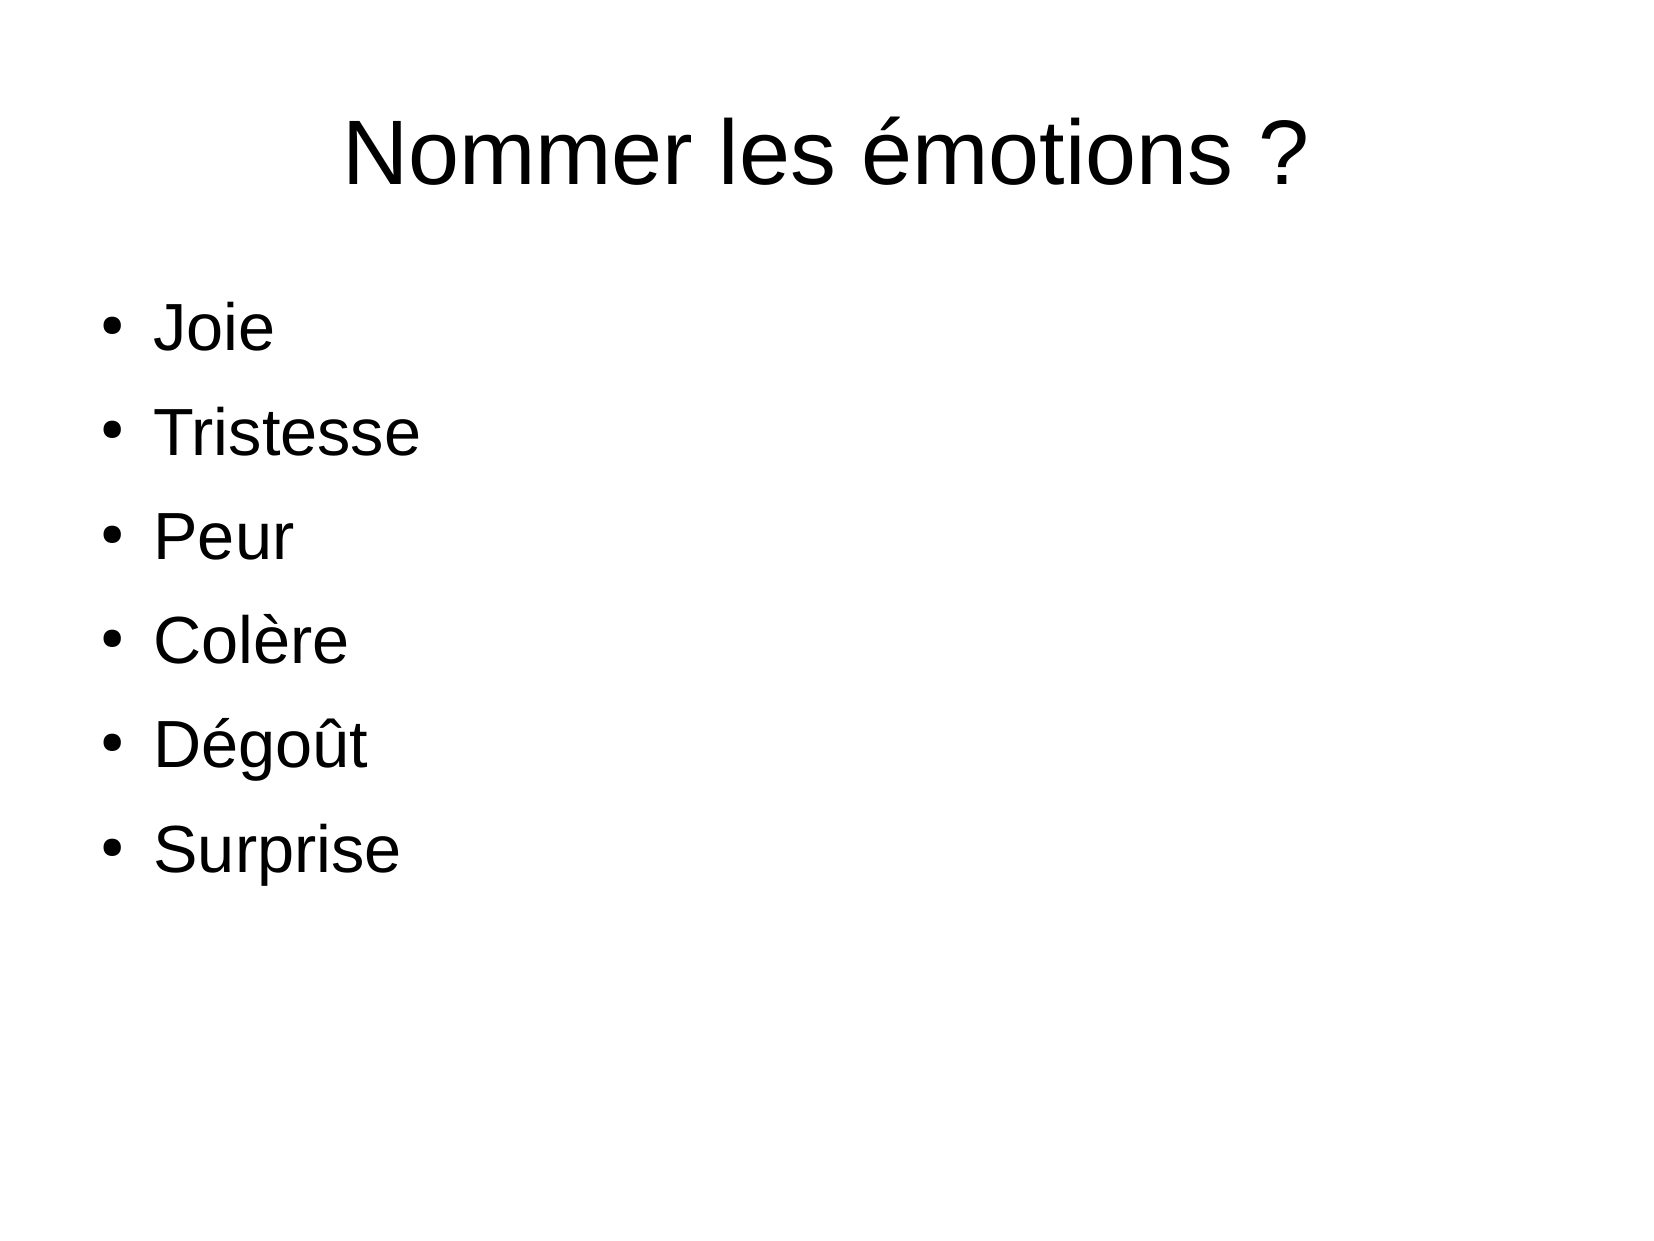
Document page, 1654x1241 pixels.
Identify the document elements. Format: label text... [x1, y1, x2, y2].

list Joie Tristesse Peur Colère Dégoût Surprise [82, 290, 1571, 1010]
title Nommer les émotions ? [82, 49, 1571, 257]
